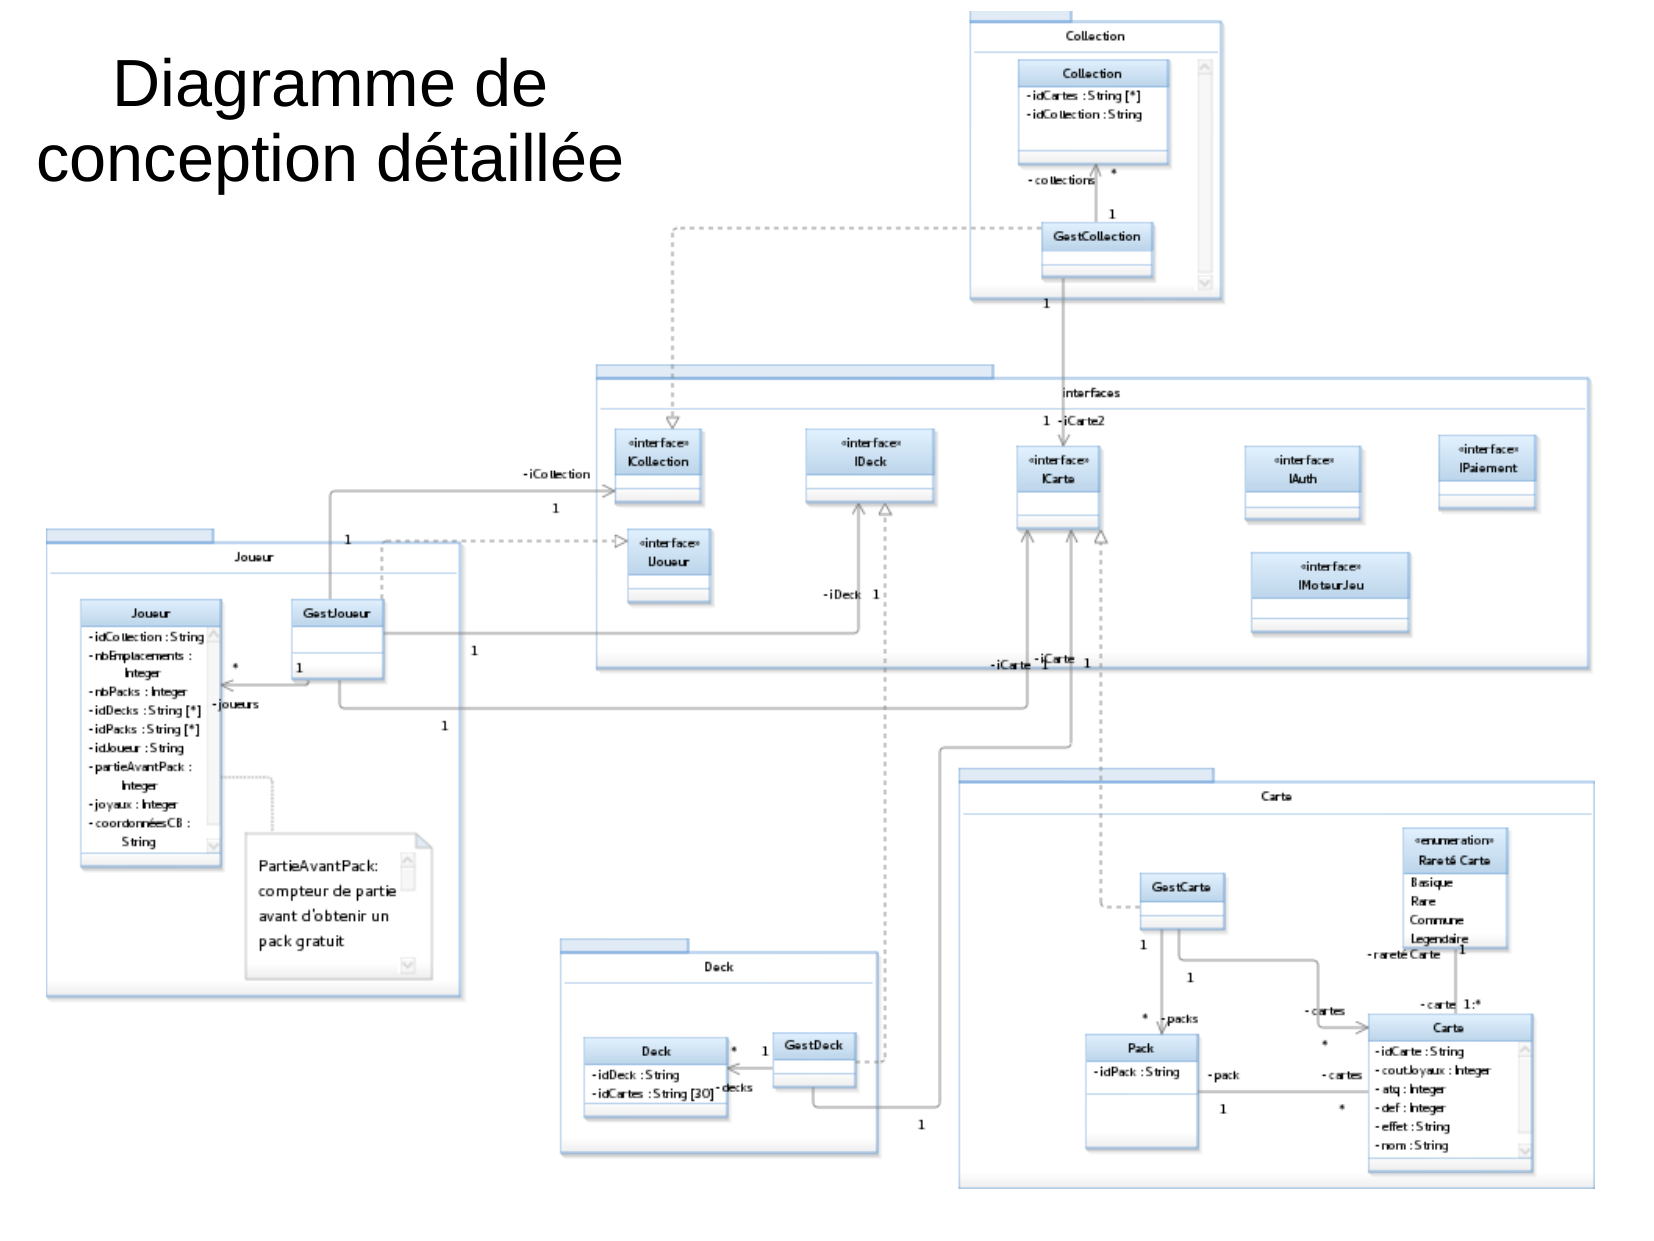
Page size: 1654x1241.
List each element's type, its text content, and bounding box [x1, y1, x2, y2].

picture [46, 11, 1595, 1189]
title Diagramme de conception détaillée [0, 17, 662, 225]
